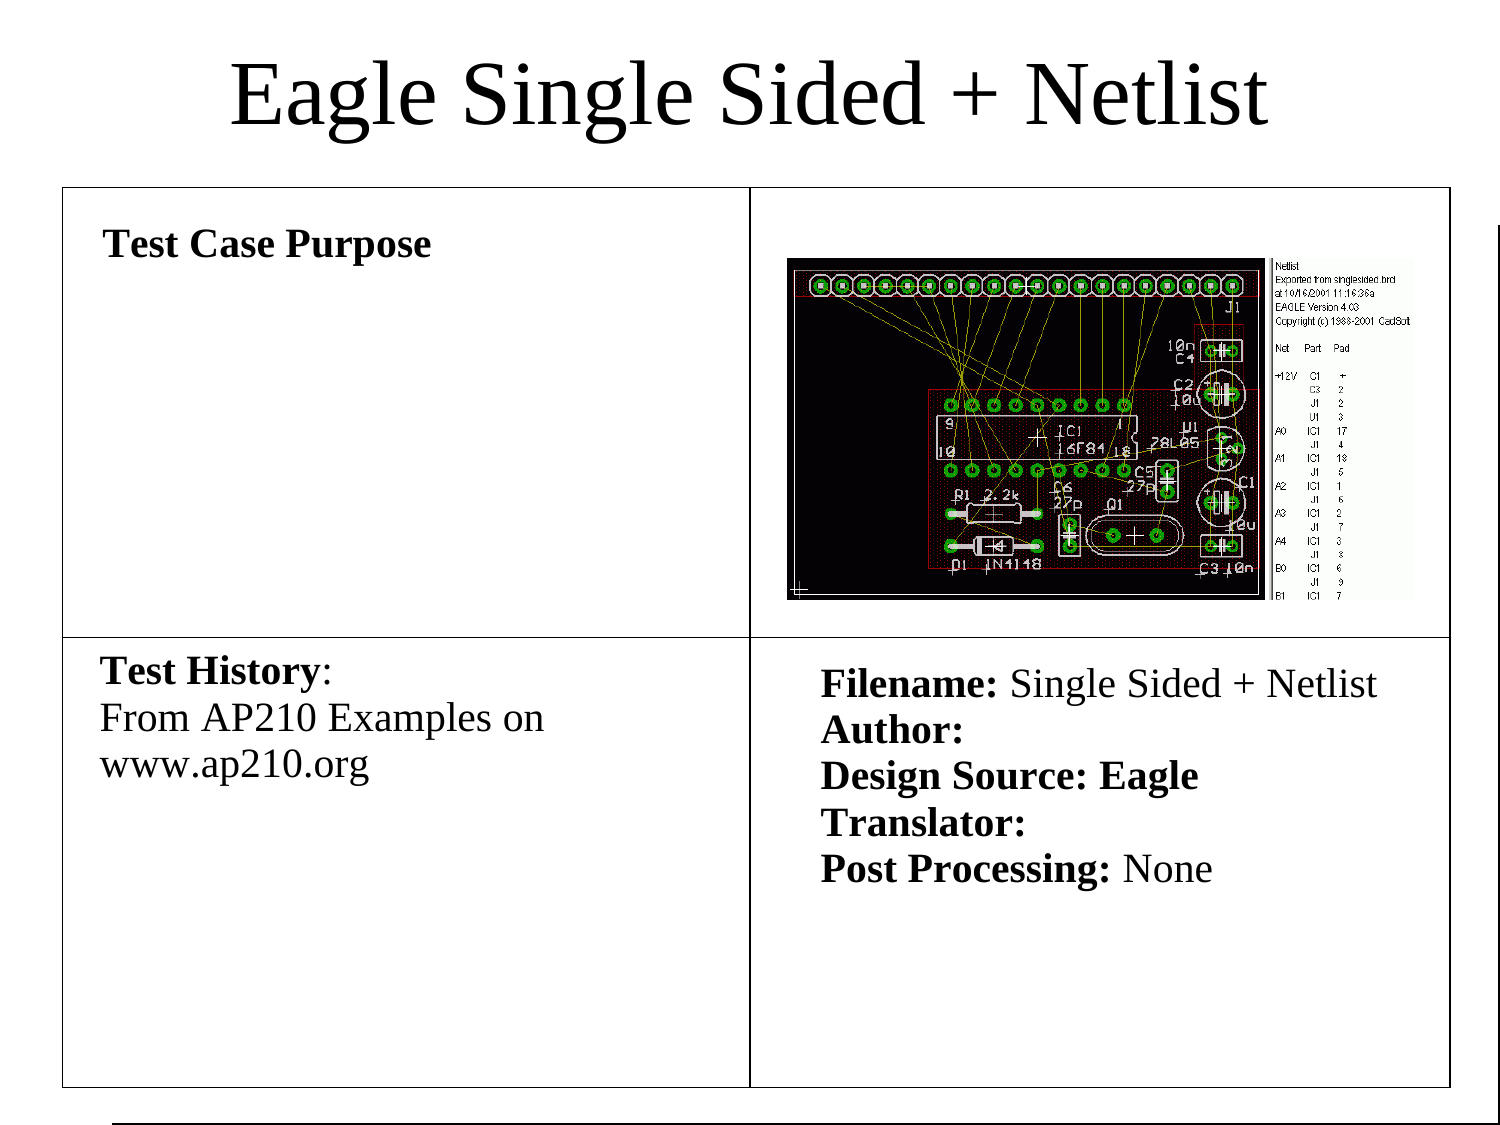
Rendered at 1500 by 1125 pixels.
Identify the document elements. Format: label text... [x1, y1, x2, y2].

text_box Test History: From AP210 Examples on www.ap210.org [84, 639, 726, 841]
text_box Filename: Single Sided + Netlist Author: Design Source: Eagle Translator: Post Processing: None [805, 652, 1393, 1010]
text_box Test Case Purpose [87, 212, 676, 321]
picture [787, 258, 1414, 601]
title Eagle Single Sided + Netlist [112, 0, 1388, 188]
